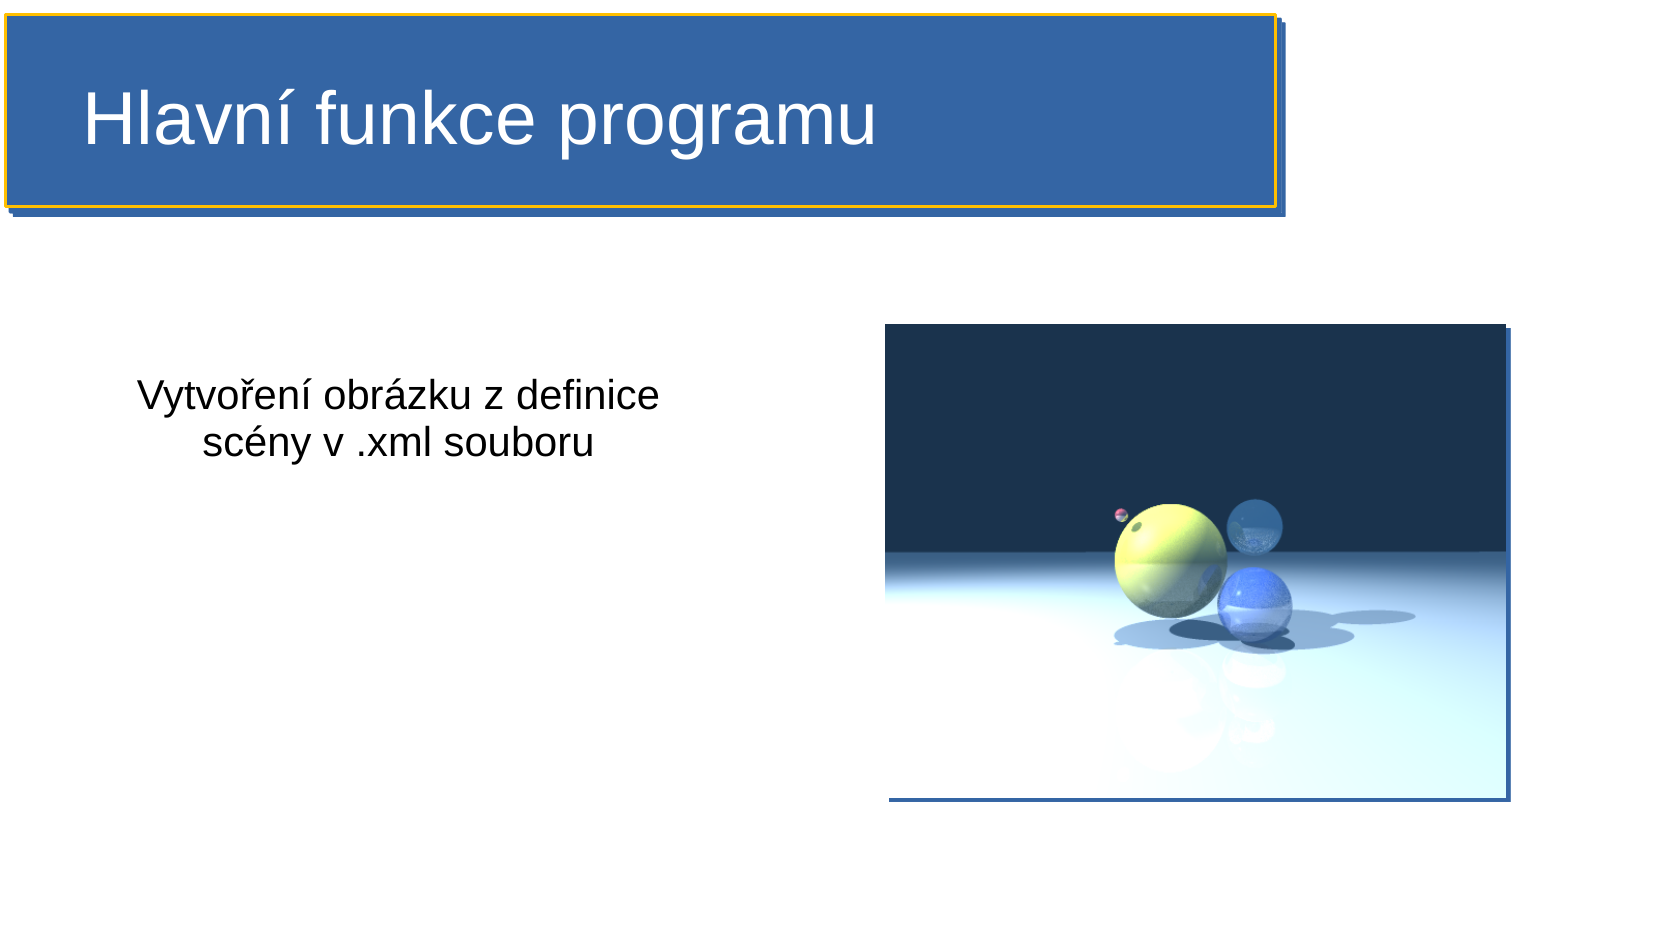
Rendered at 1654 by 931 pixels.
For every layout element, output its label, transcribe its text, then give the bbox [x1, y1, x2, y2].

text_box Vytvoření obrázku z definice scény v .xml souboru [118, 364, 680, 532]
picture [885, 324, 1506, 798]
title Hlavní funkce programu [82, 44, 1235, 192]
